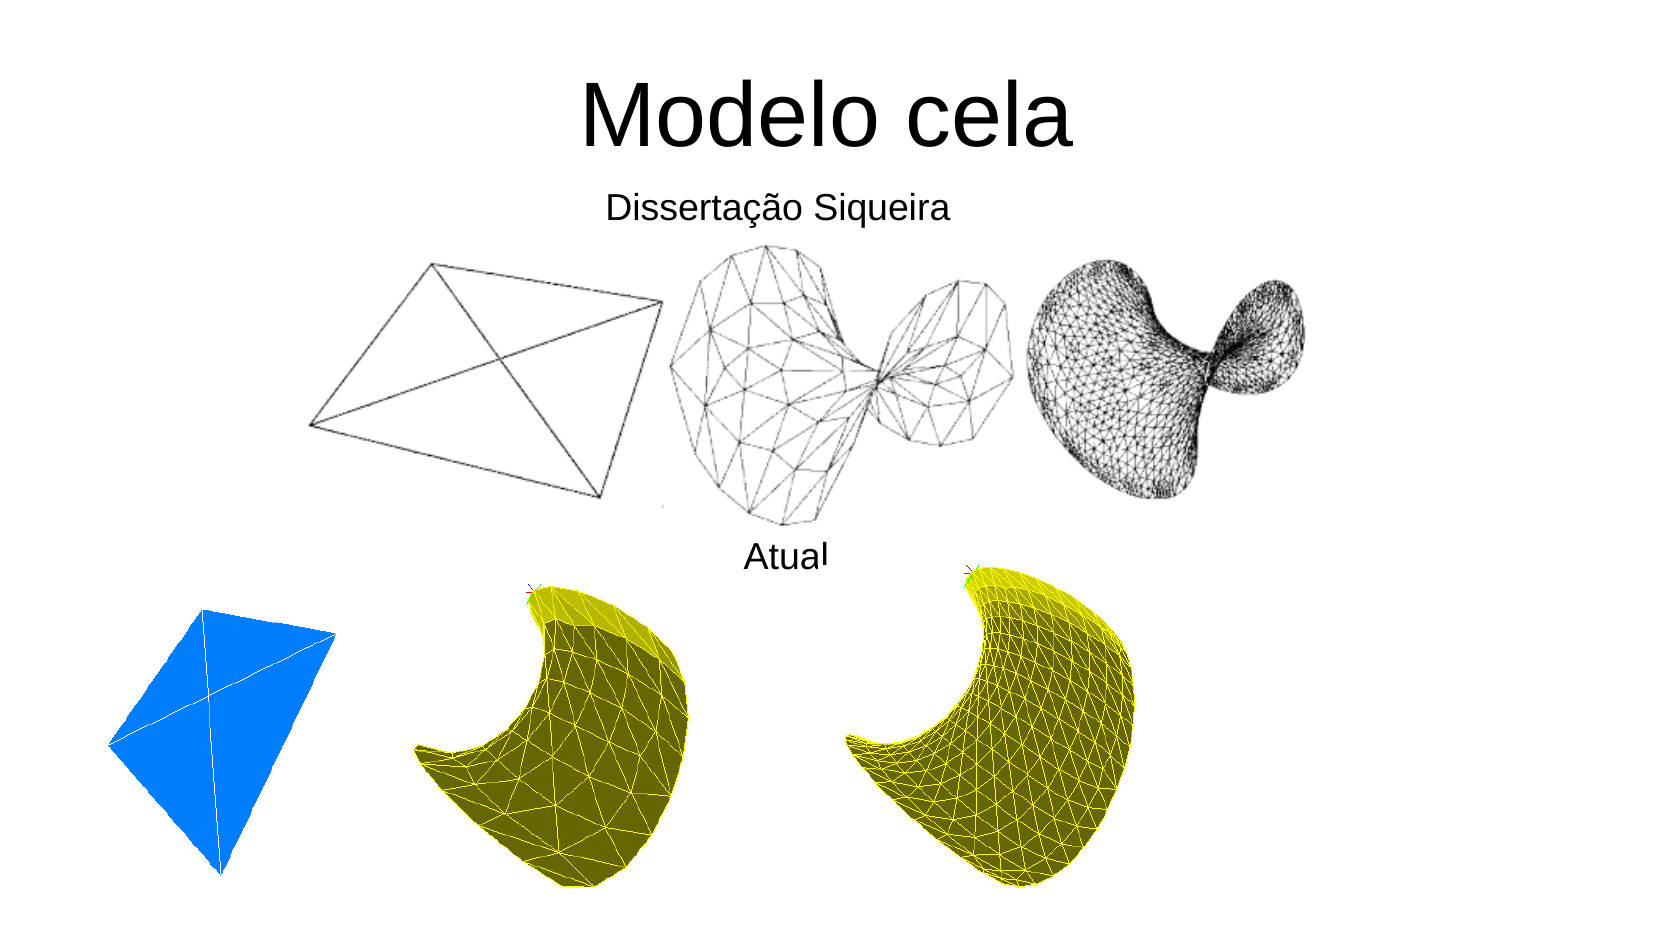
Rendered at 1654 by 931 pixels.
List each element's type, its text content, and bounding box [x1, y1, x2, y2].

text_box Atual [728, 532, 875, 585]
picture [271, 229, 1335, 532]
text_box Dissertação Siqueira [590, 179, 1016, 229]
picture [382, 584, 733, 898]
picture [64, 602, 355, 889]
title Modelo cela [82, 37, 1571, 193]
picture [818, 565, 1158, 898]
